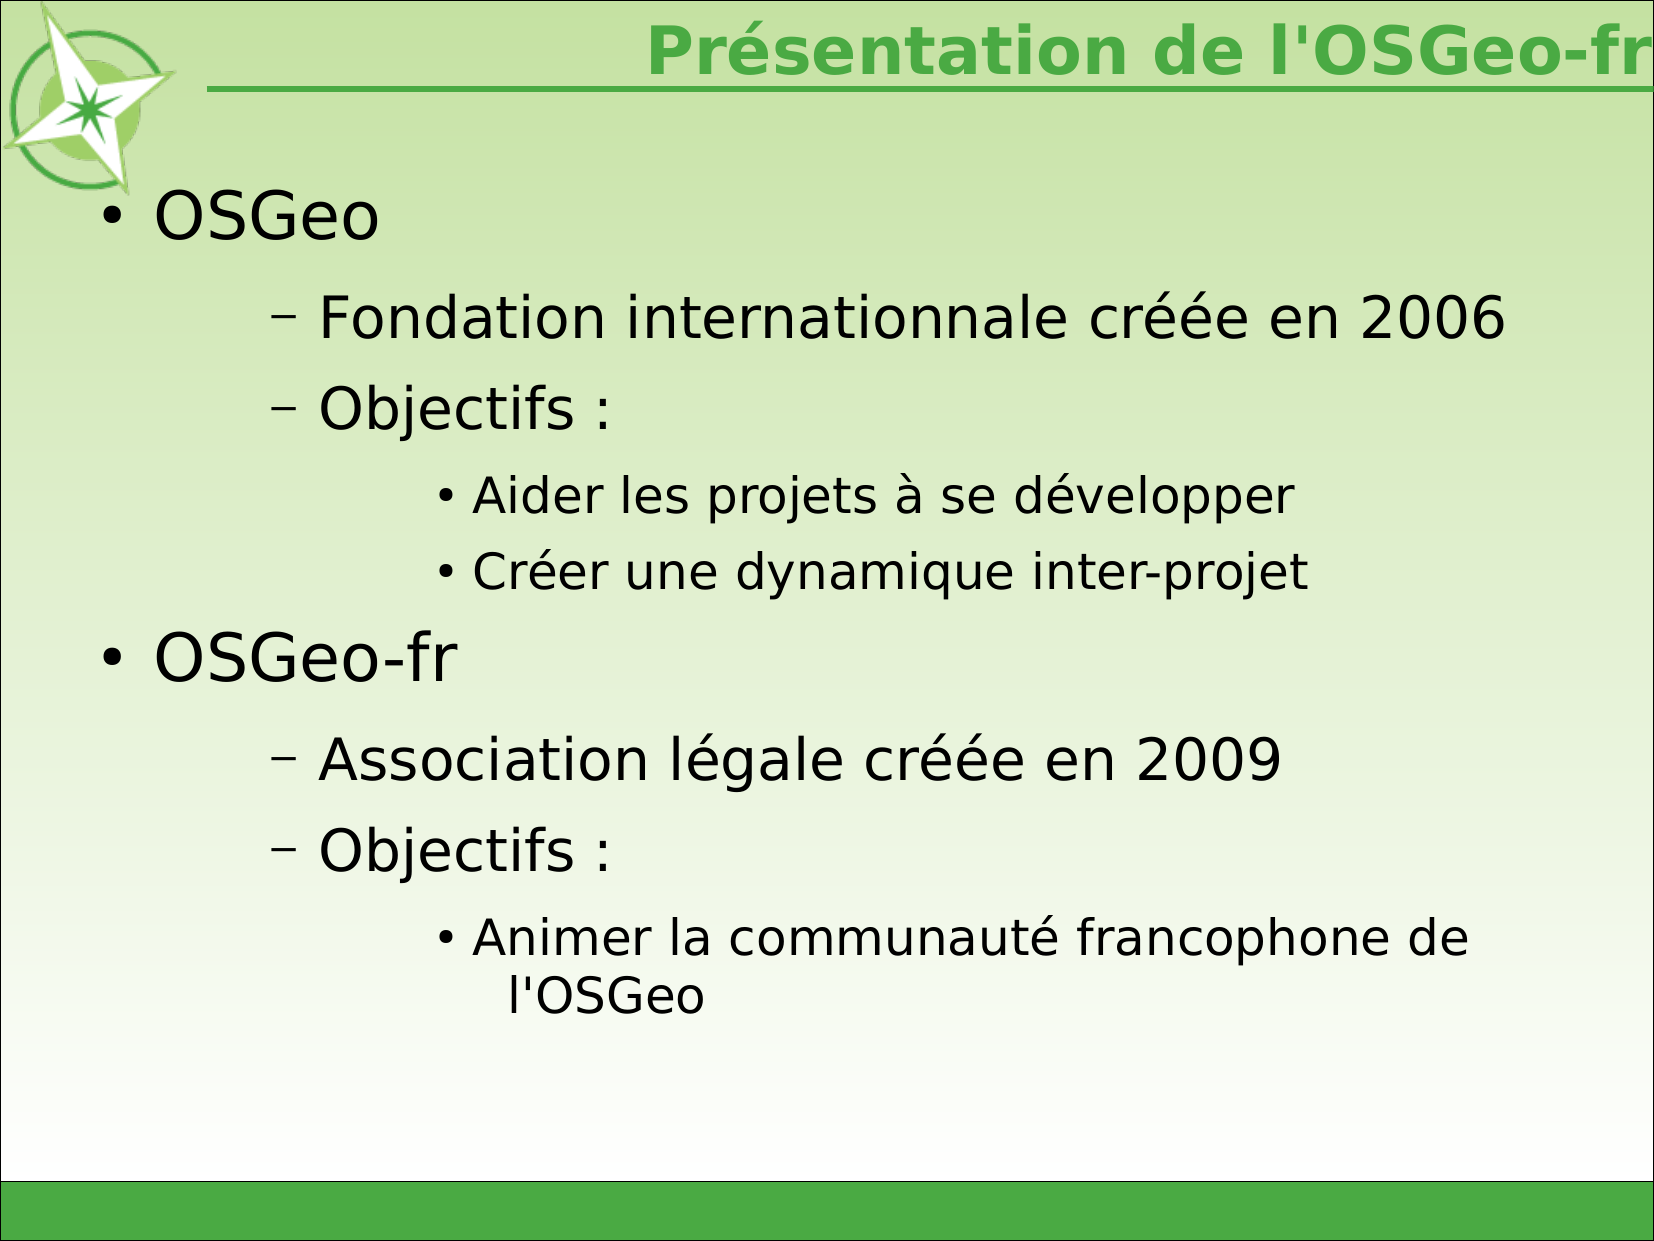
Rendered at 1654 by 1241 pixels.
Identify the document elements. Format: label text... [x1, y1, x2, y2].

picture [2, 0, 178, 197]
title Présentation de l'OSGeo-fr [165, 2, 1654, 101]
list OSGeo Fondation internationnale créée en 2006 Objectifs : Aider les projets à se développer Créer une dynamique inter-projet OSGeo-fr Association légale créée en 2009 Objectifs : Animer la communauté francophone de l'OSGeo [82, 177, 1571, 1109]
